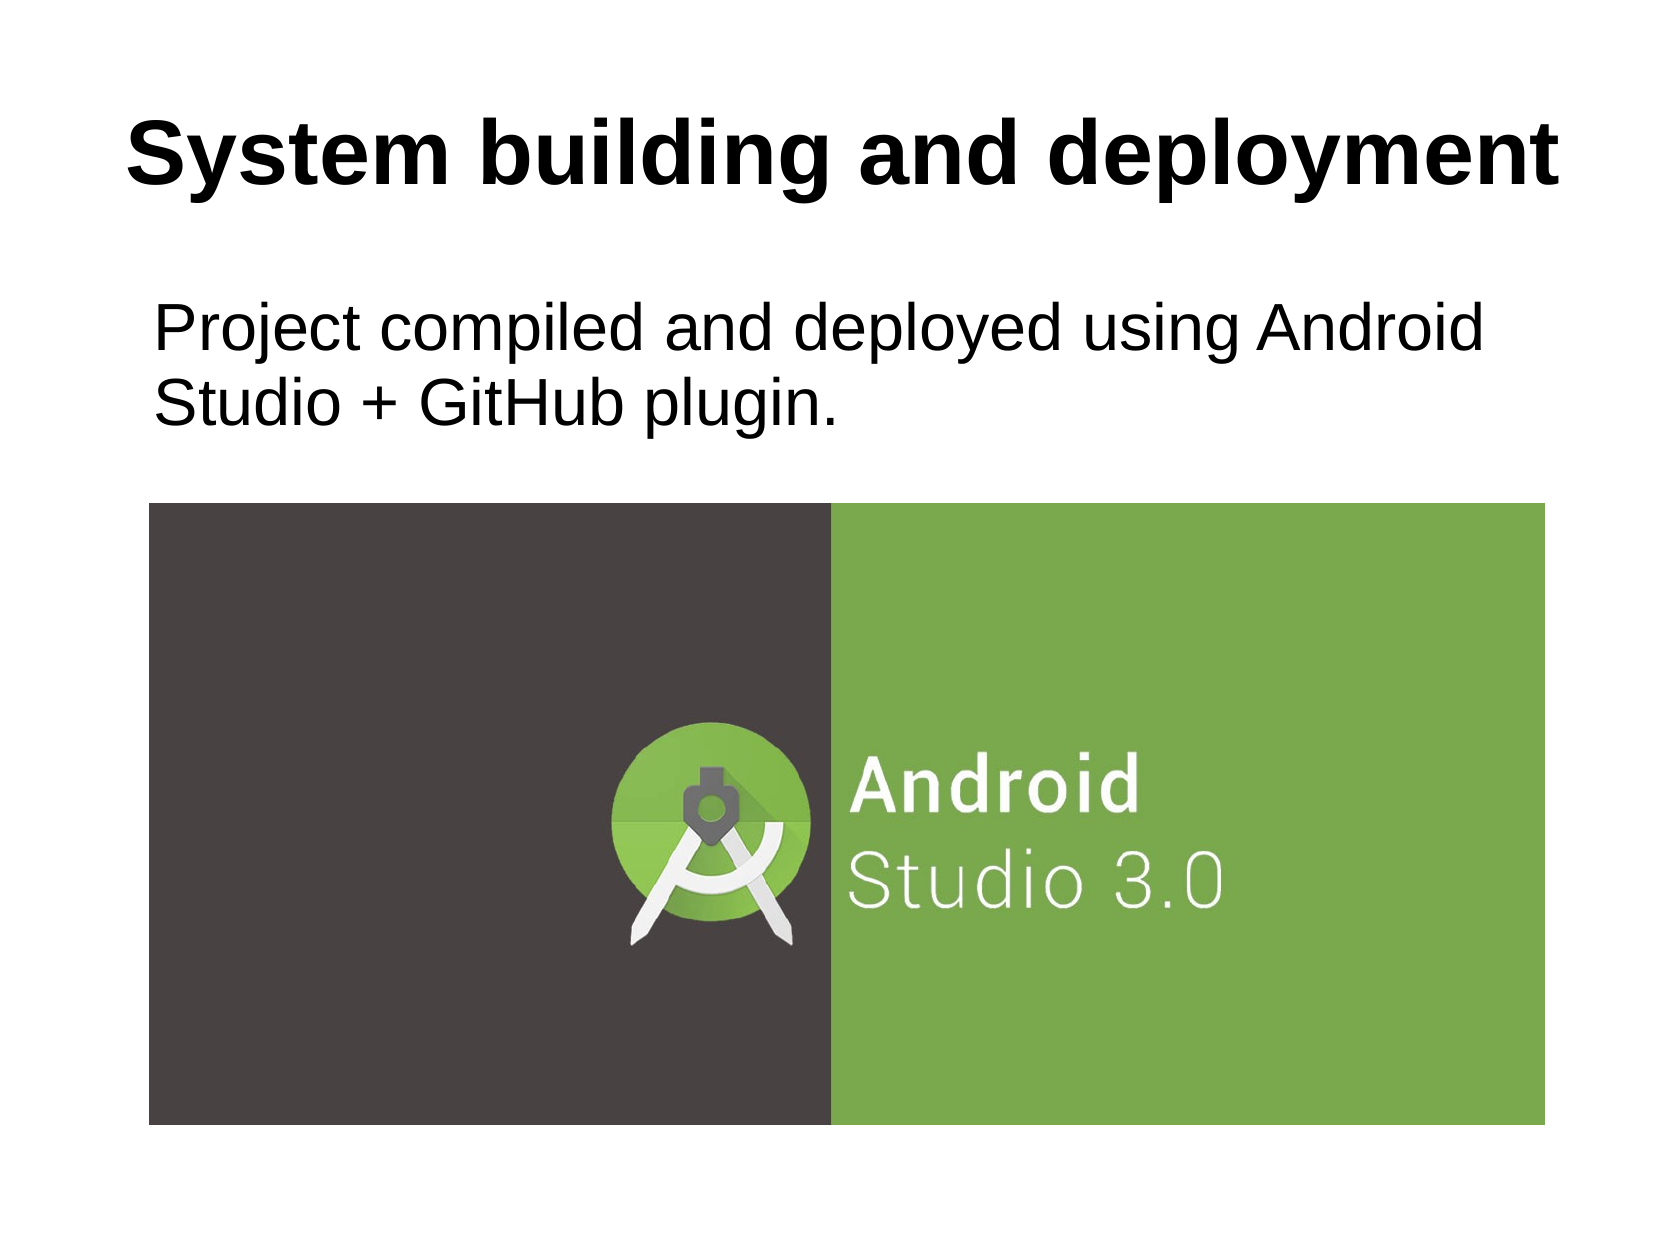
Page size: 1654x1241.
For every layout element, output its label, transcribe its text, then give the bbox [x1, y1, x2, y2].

title System building and deployment [82, 49, 1571, 257]
list Project compiled and deployed using Android Studio + GitHub plugin. [82, 290, 1571, 1010]
picture [149, 503, 1545, 1125]
